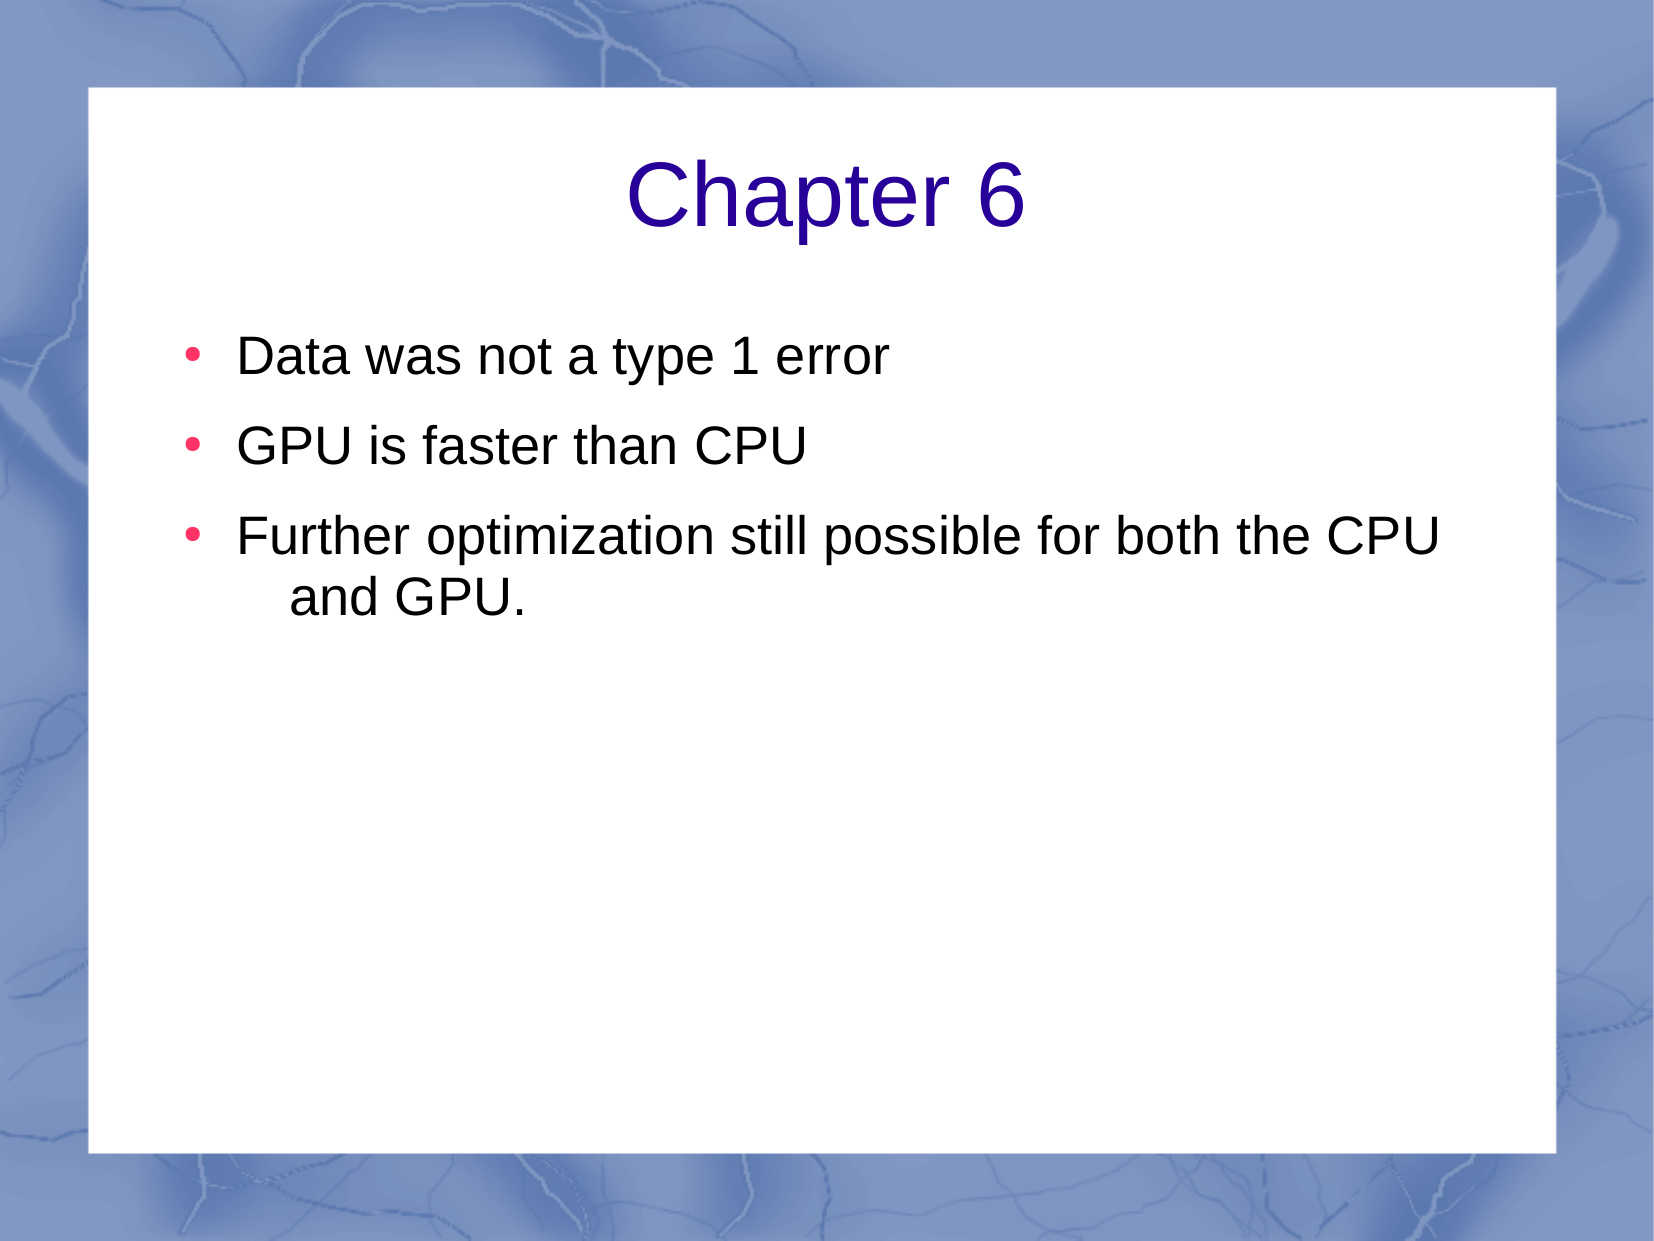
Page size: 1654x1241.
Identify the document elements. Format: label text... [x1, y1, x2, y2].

picture [0, 0, 1654, 1241]
list Data was not a type 1 error GPU is faster than CPU Further optimization still possible for both the CPU and GPU. [147, 325, 1506, 996]
title Chapter 6 [118, 98, 1536, 291]
